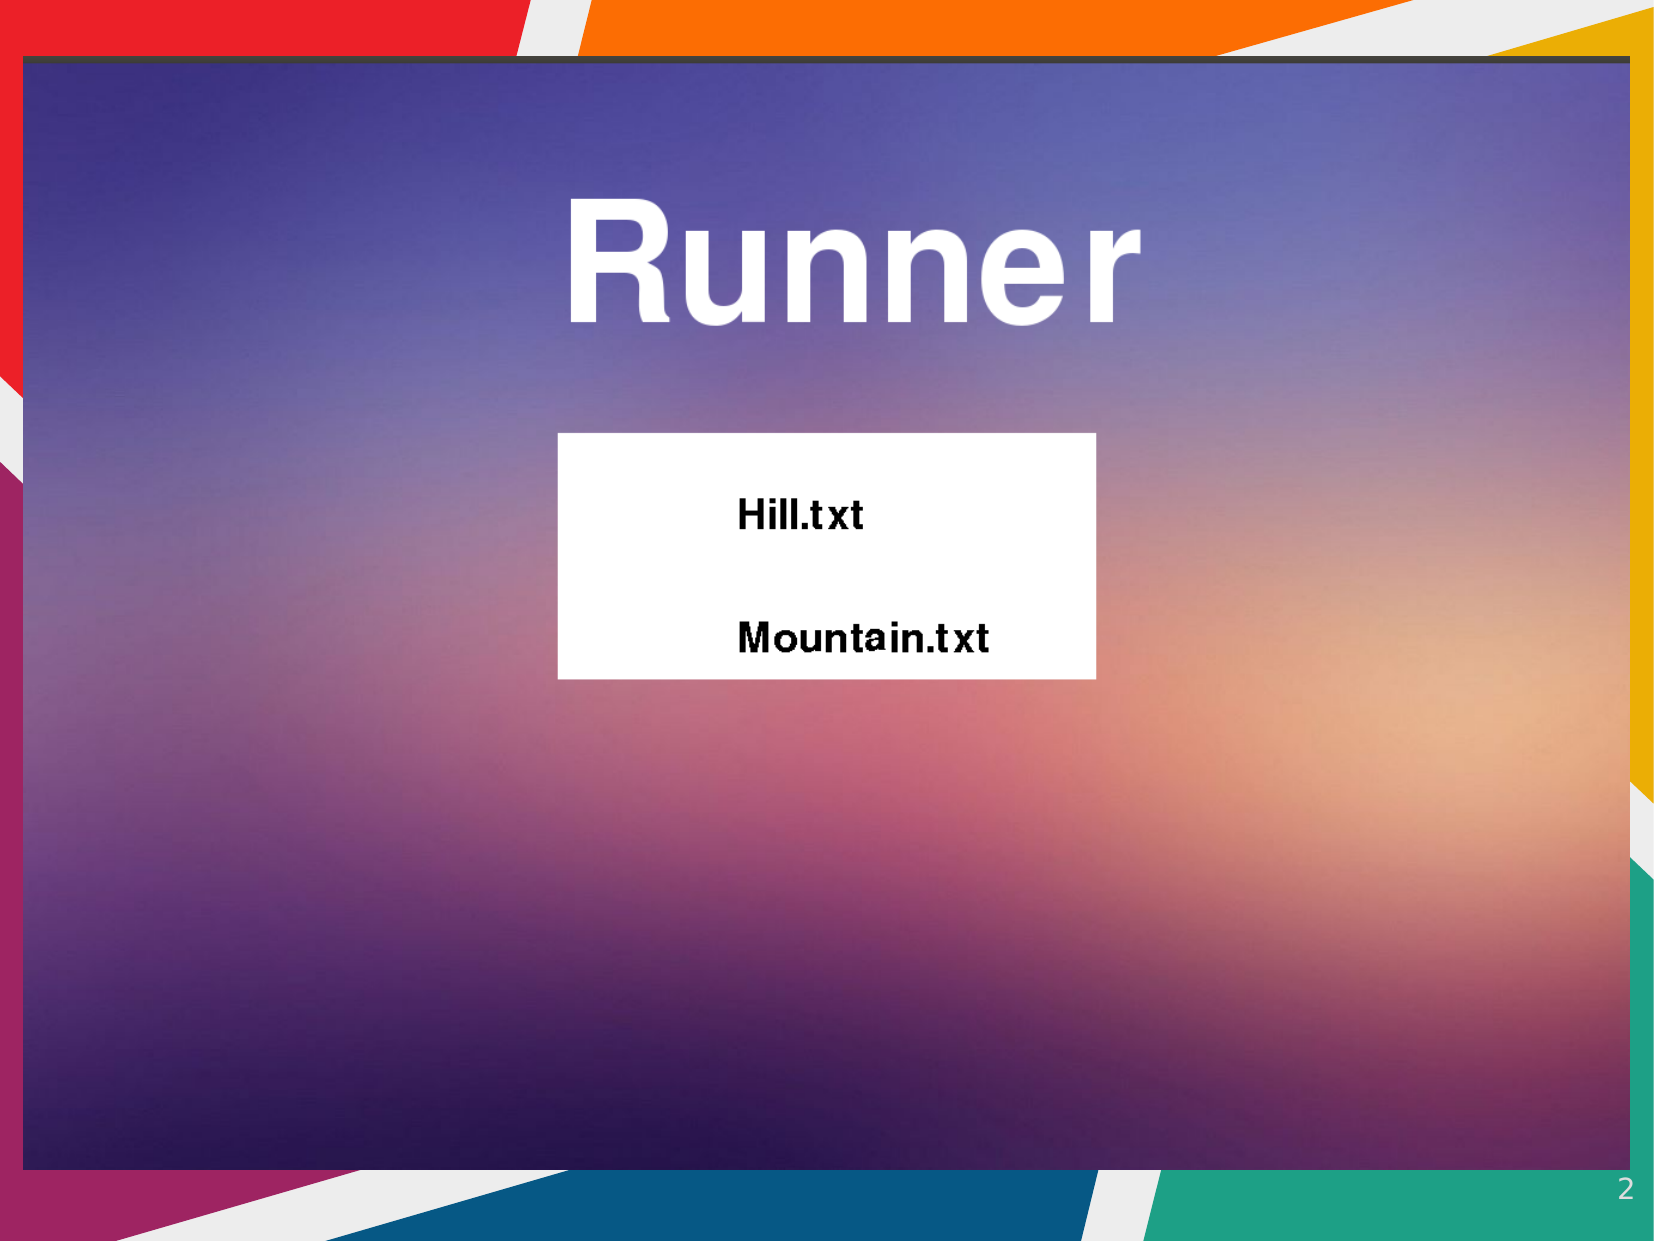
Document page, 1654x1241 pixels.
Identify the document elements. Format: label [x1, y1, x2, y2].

picture [23, 56, 1630, 1170]
